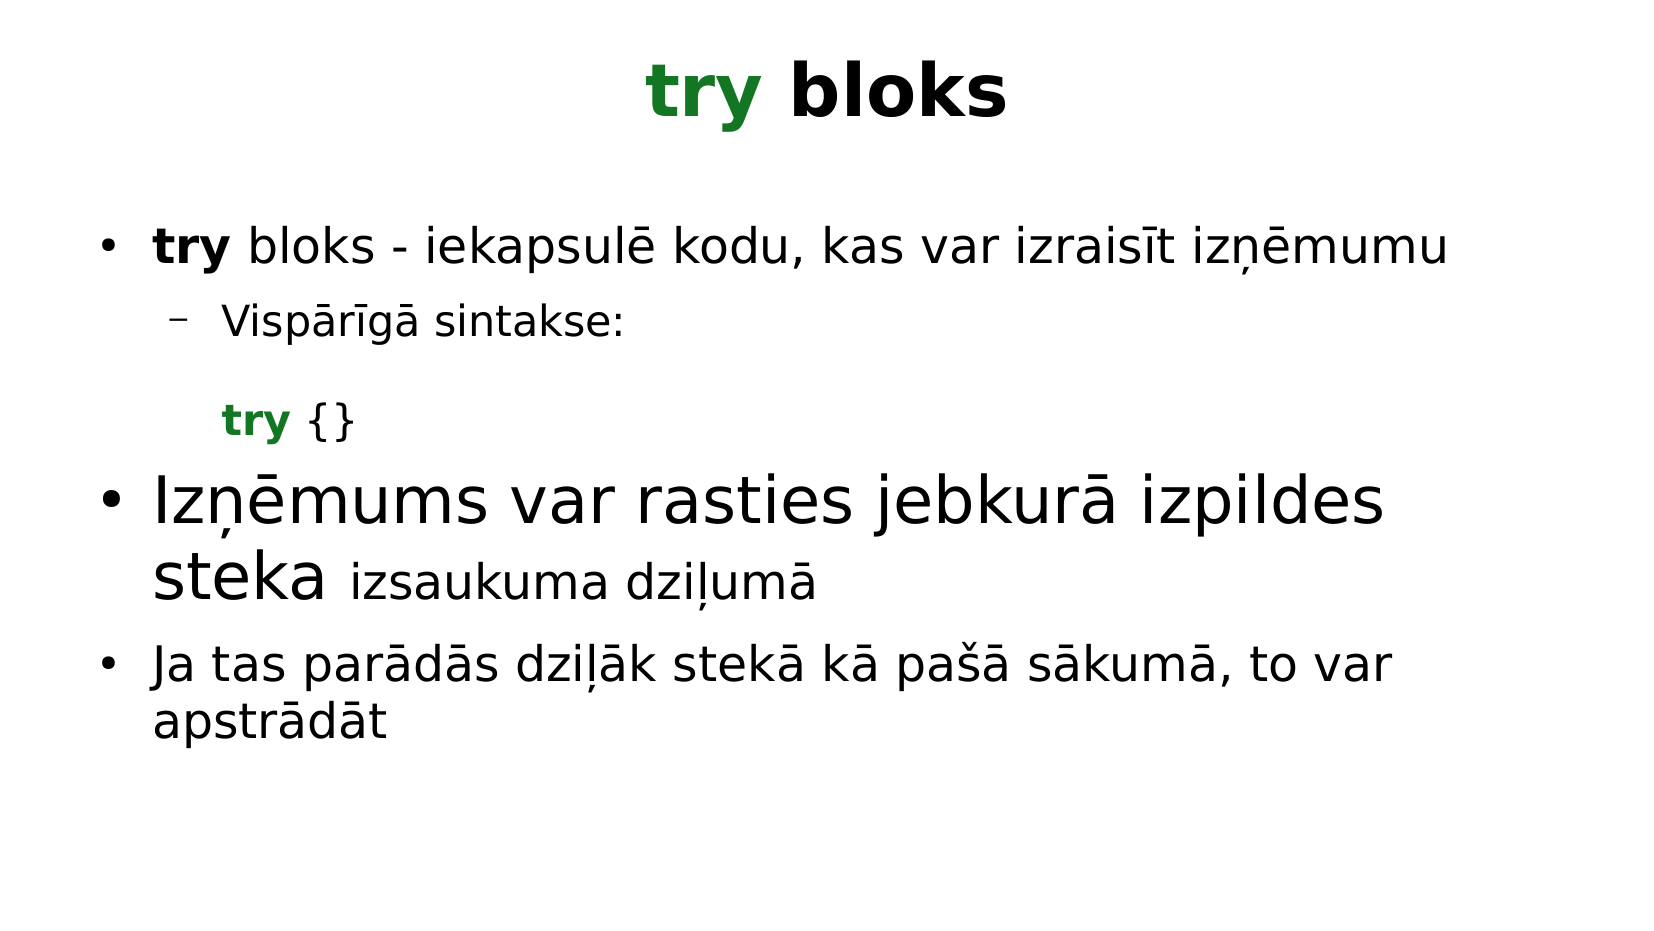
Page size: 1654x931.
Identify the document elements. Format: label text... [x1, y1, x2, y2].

list try bloks - iekapsulē kodu, kas var izraisīt izņēmumu Vispārīgā sintakse: try {} Izņēmums var rasties jebkurā izpildes steka izsaukuma dziļumā Ja tas parādās dziļāk stekā kā pašā sākumā, to var apstrādāt [82, 217, 1538, 758]
title try bloks [82, 37, 1571, 147]
